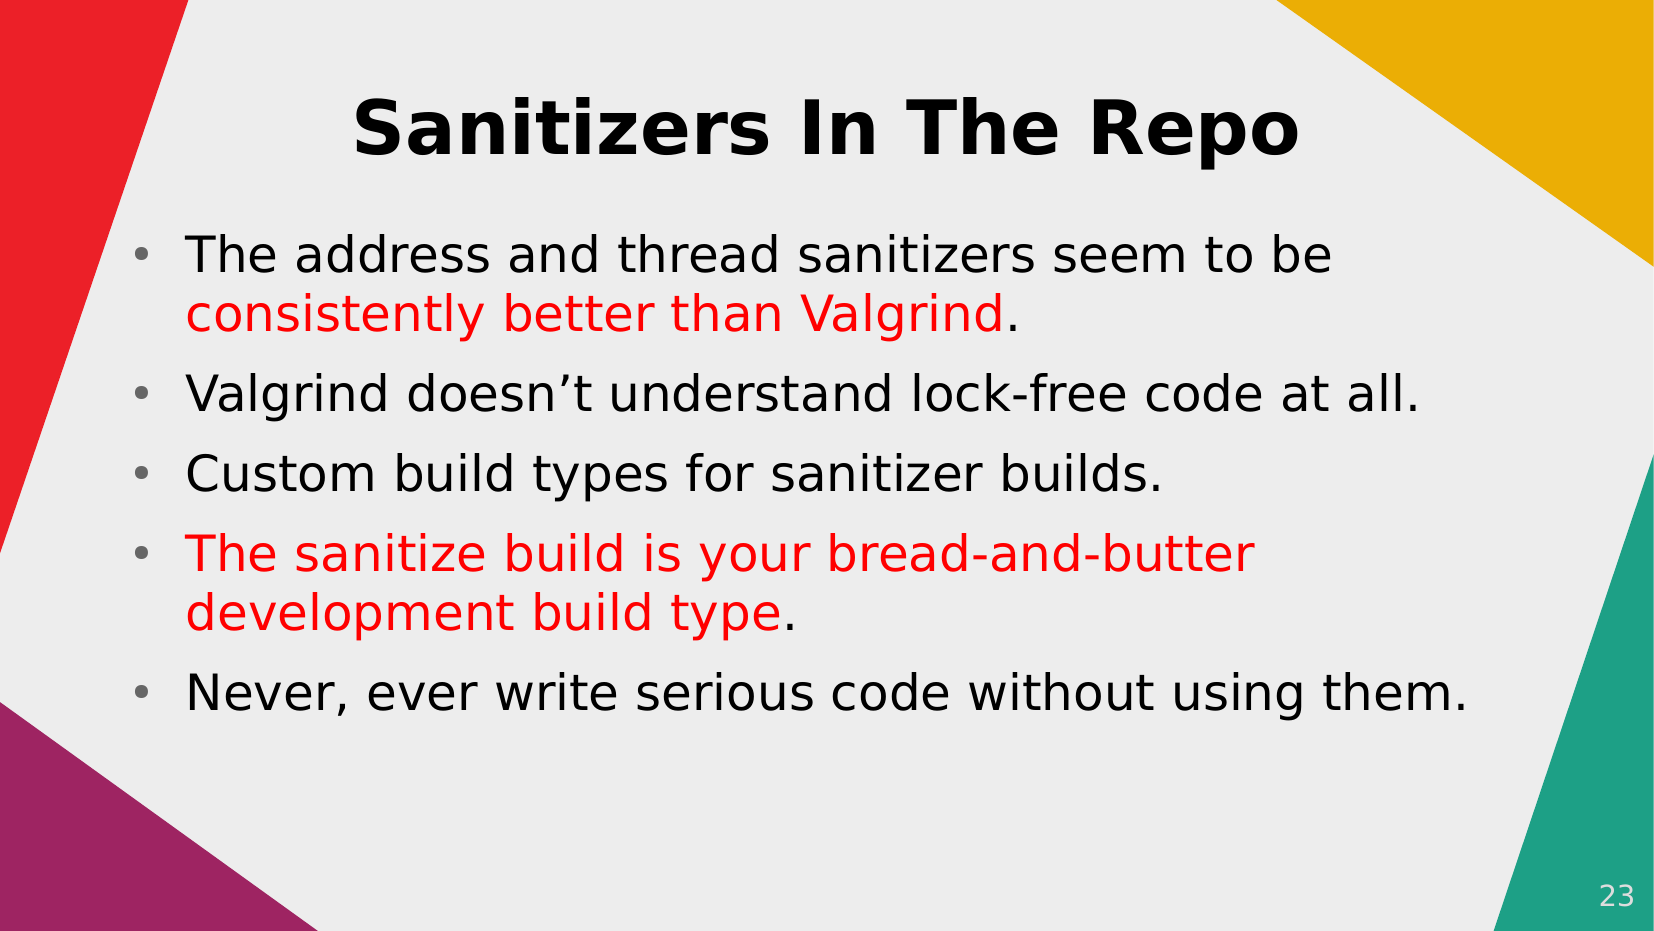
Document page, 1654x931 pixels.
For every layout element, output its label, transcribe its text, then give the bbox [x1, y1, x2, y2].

list The address and thread sanitizers seem to be consistently better than Valgrind. Valgrind doesn’t understand lock-free code at all. Custom build types for sanitizer builds. The sanitize build is your bread-and-butter development build type. Never, ever write serious code without using them. [114, 226, 1539, 775]
title Sanitizers In The Repo [114, 54, 1539, 203]
